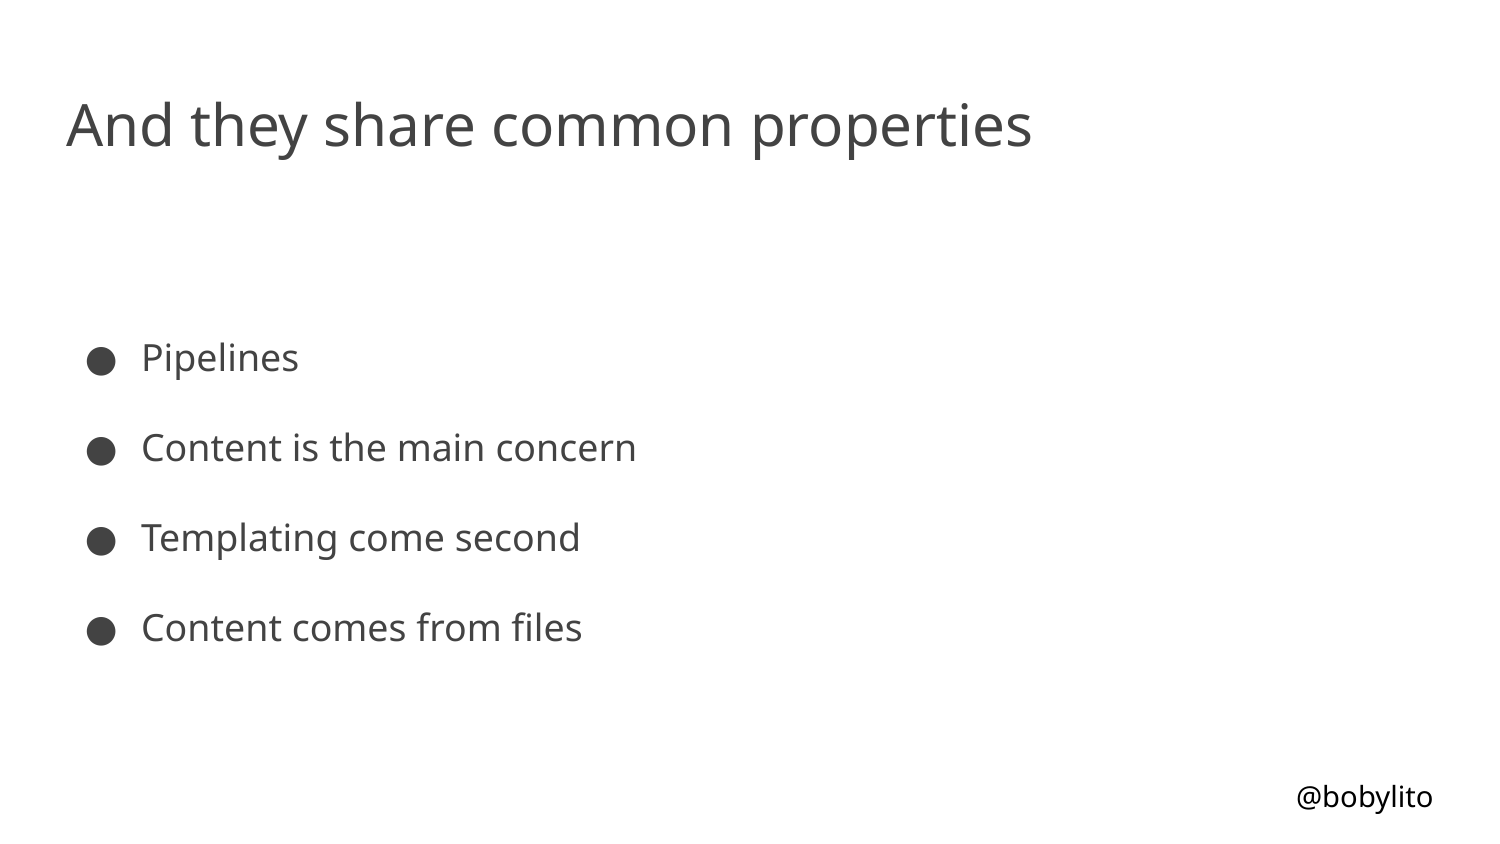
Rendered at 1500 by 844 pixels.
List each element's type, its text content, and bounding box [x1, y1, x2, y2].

title And they share common properties [51, 72, 1449, 167]
list Pipelines Content is the main concern Templating come second Content comes from files [51, 189, 1449, 750]
